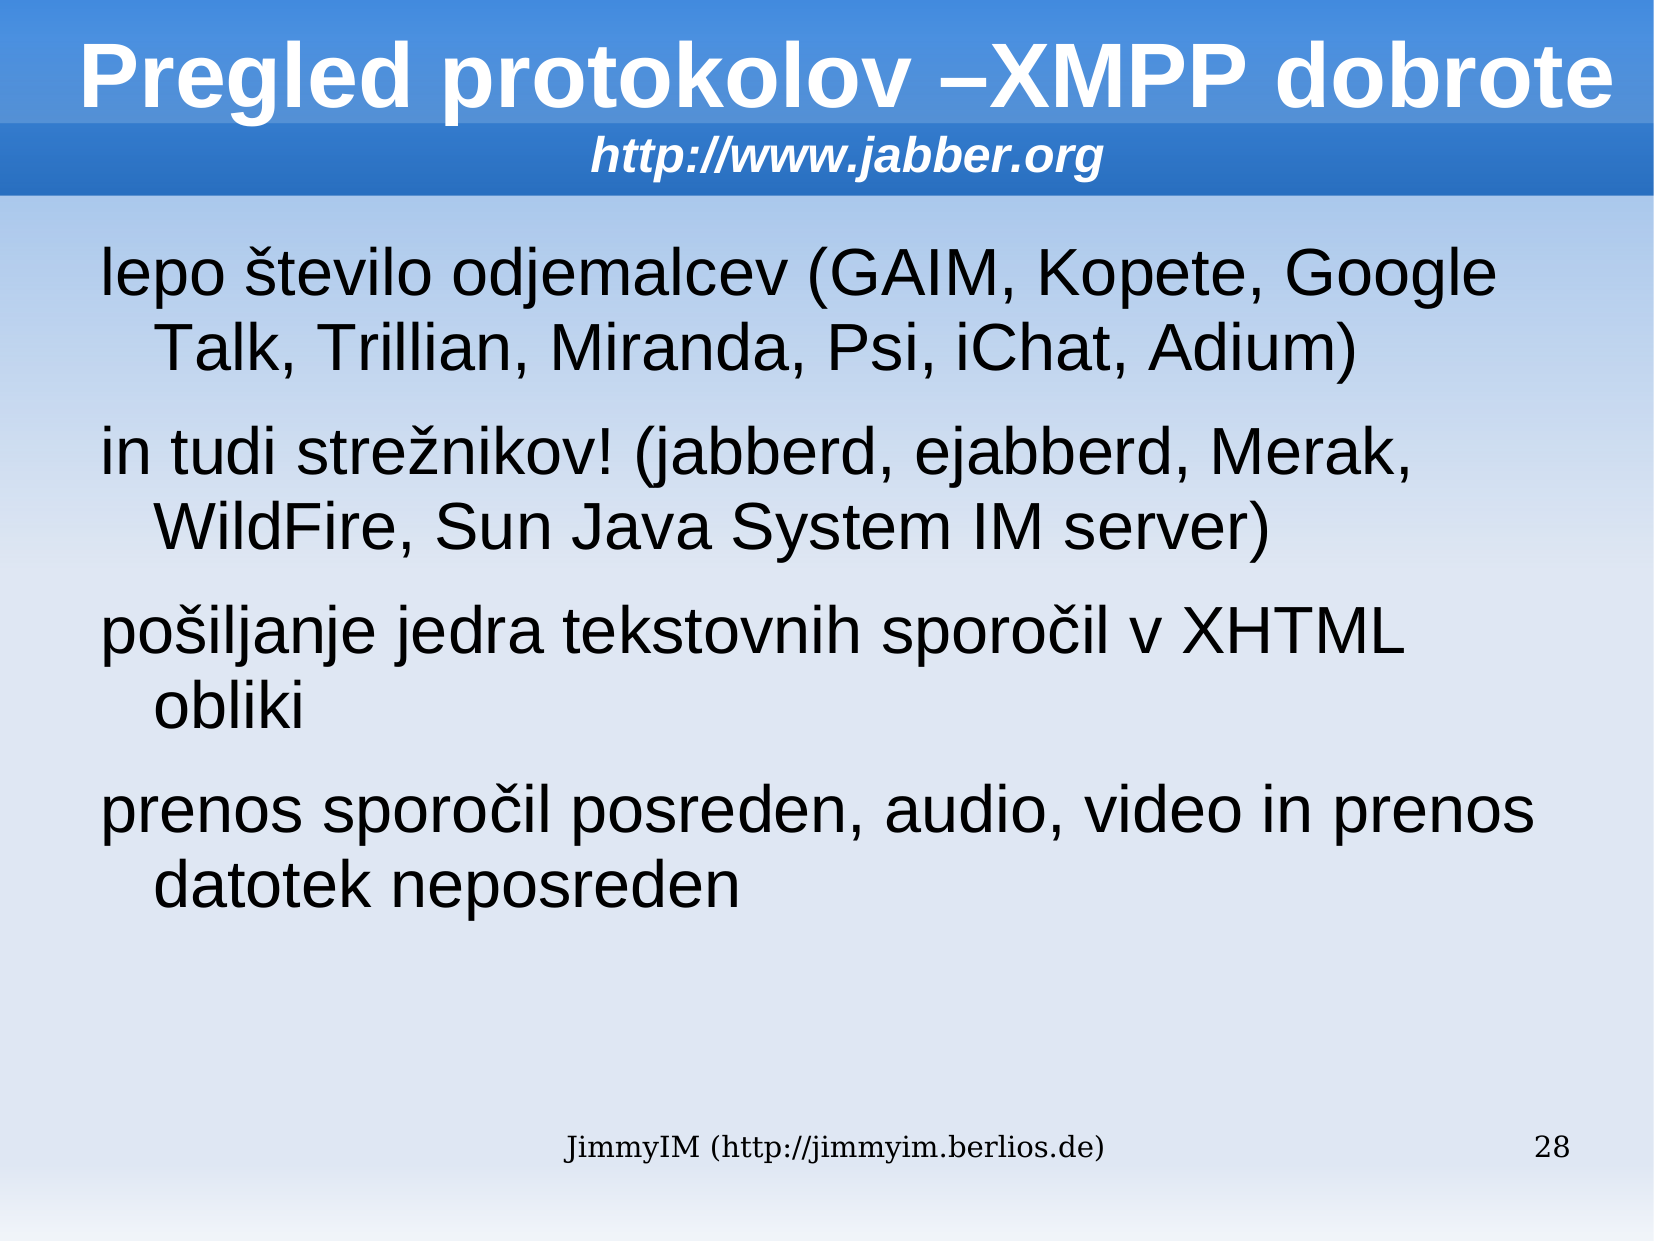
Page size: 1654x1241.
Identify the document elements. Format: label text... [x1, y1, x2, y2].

list lepo število odjemalcev (GAIM, Kopete, Google Talk, Trillian, Miranda, Psi, iChat, Adium) in tudi strežnikov! (jabberd, ejabberd, Merak, WildFire, Sun Java System IM server) pošiljanje jedra tekstovnih sporočil v XHTML obliki prenos sporočil posreden, audio, video in prenos datotek neposreden [82, 235, 1571, 1040]
picture [0, 0, 1654, 1241]
title Pregled protokolov –XMPP dobrote http://www.jabber.org [41, 0, 1654, 208]
